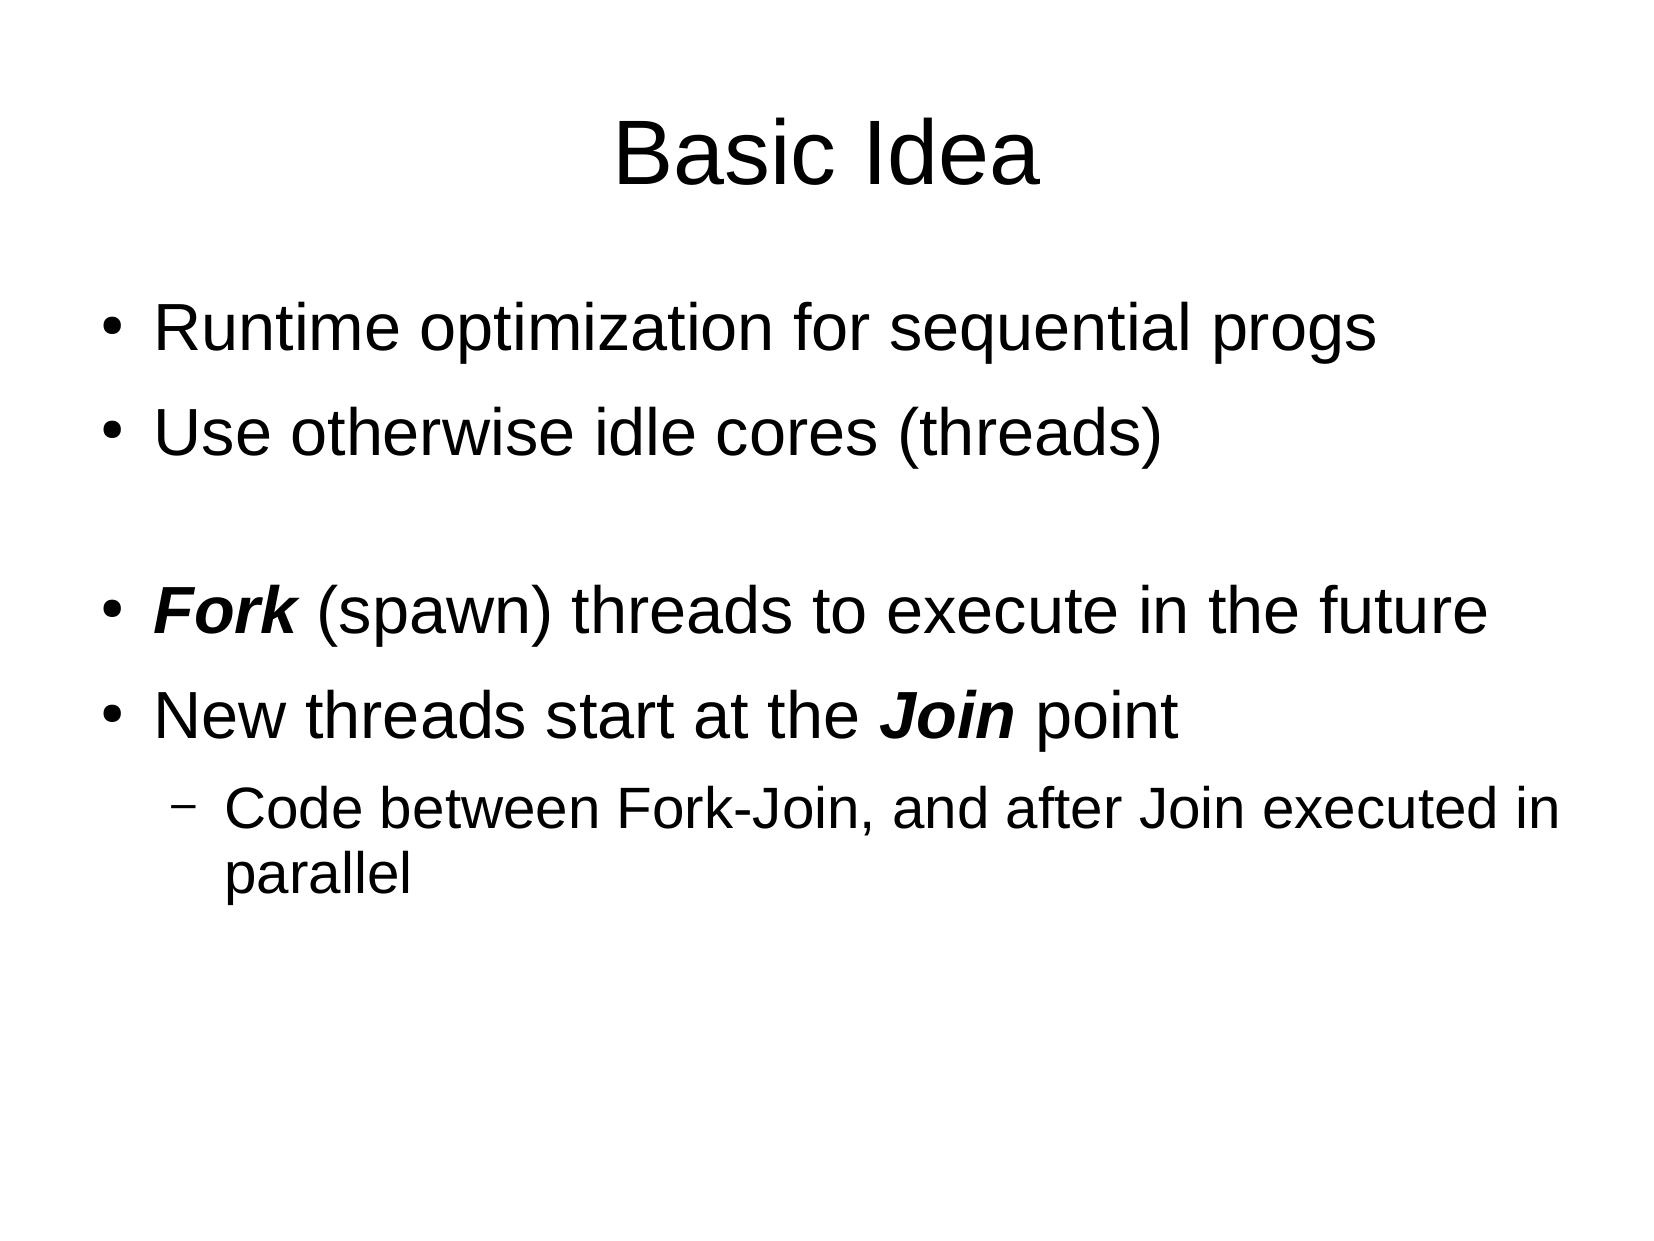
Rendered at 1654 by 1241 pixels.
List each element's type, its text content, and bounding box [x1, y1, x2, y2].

list Runtime optimization for sequential progs Use otherwise idle cores (threads) Fork (spawn) threads to execute in the future New threads start at the Join point Code between Fork-Join, and after Join executed in parallel [82, 290, 1571, 1010]
title Basic Idea [82, 49, 1571, 257]
